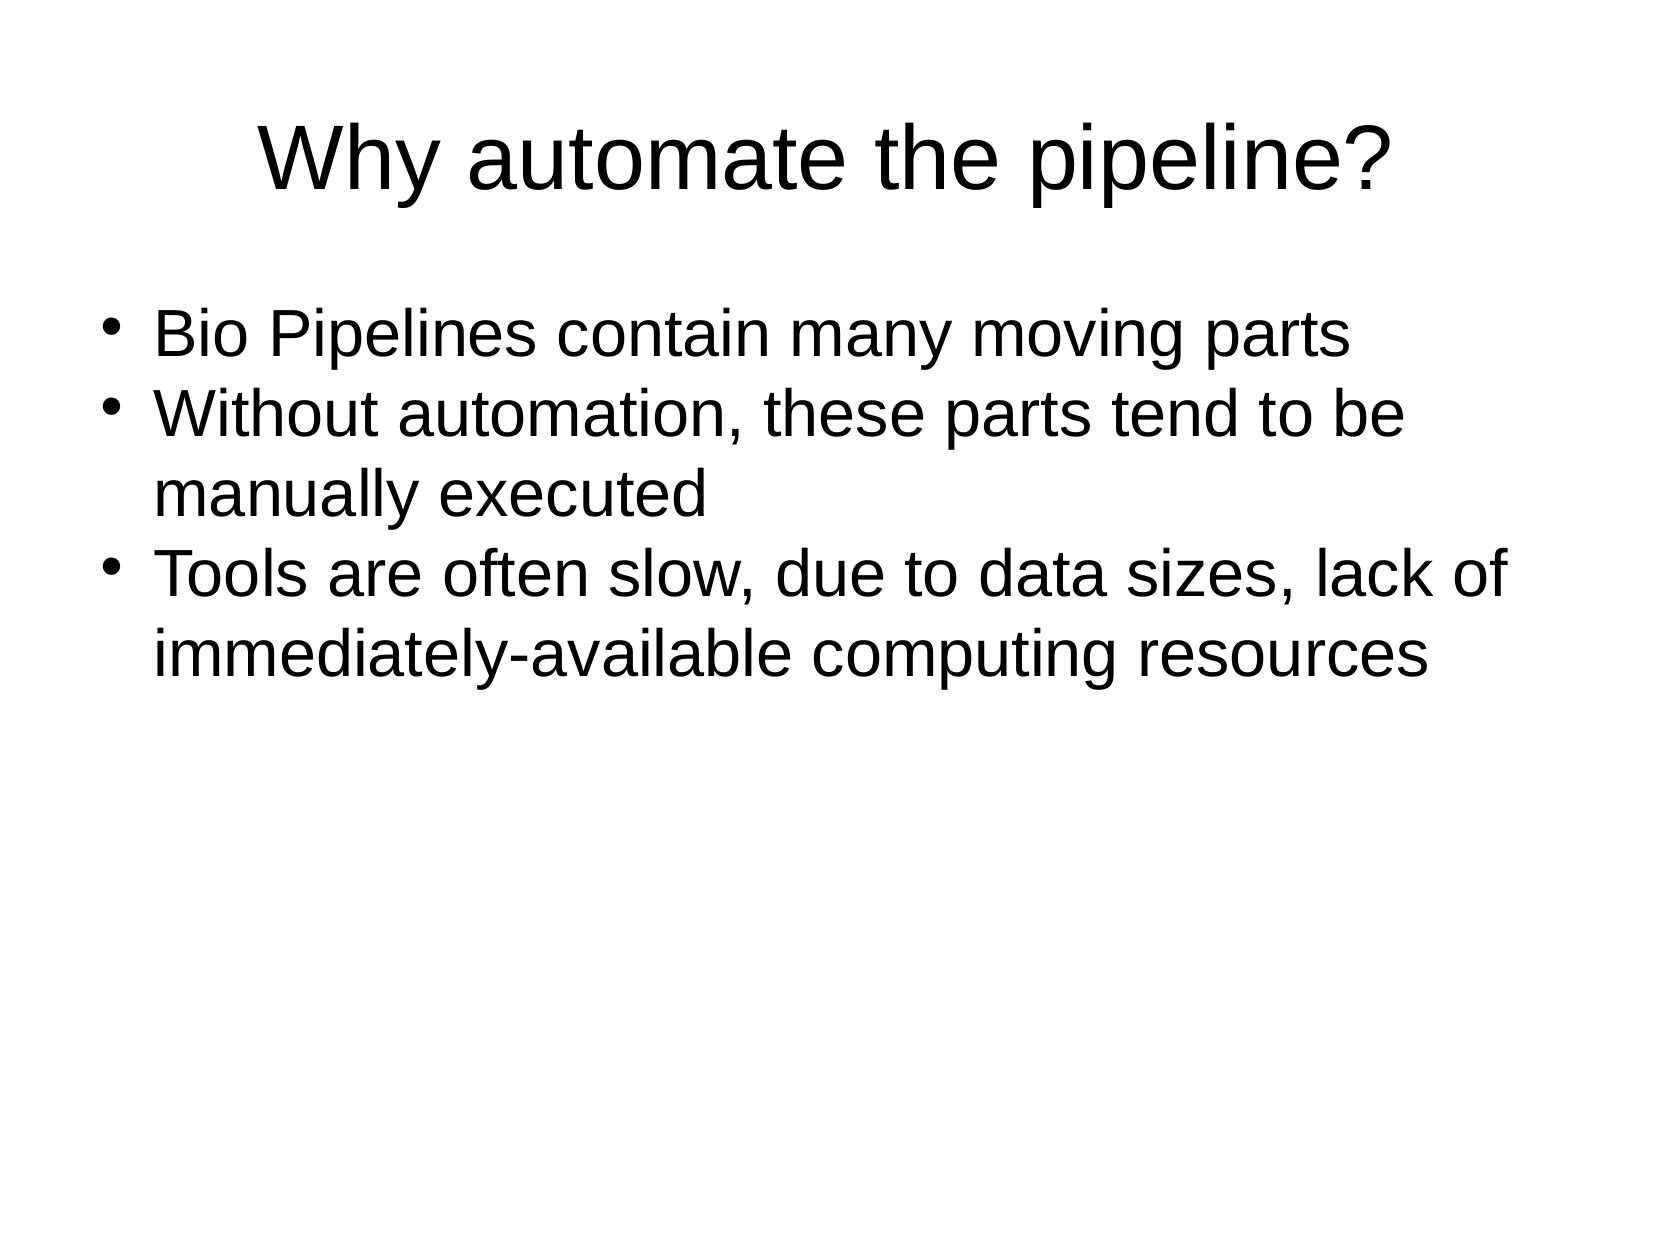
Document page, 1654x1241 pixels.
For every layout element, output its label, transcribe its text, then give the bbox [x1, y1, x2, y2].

text_box Why automate the pipeline? [82, 49, 1571, 257]
text_box Bio Pipelines contain many moving parts Without automation, these parts tend to be manually executed Tools are often slow, due to data sizes, lack of immediately-available computing resources [82, 290, 1571, 1010]
